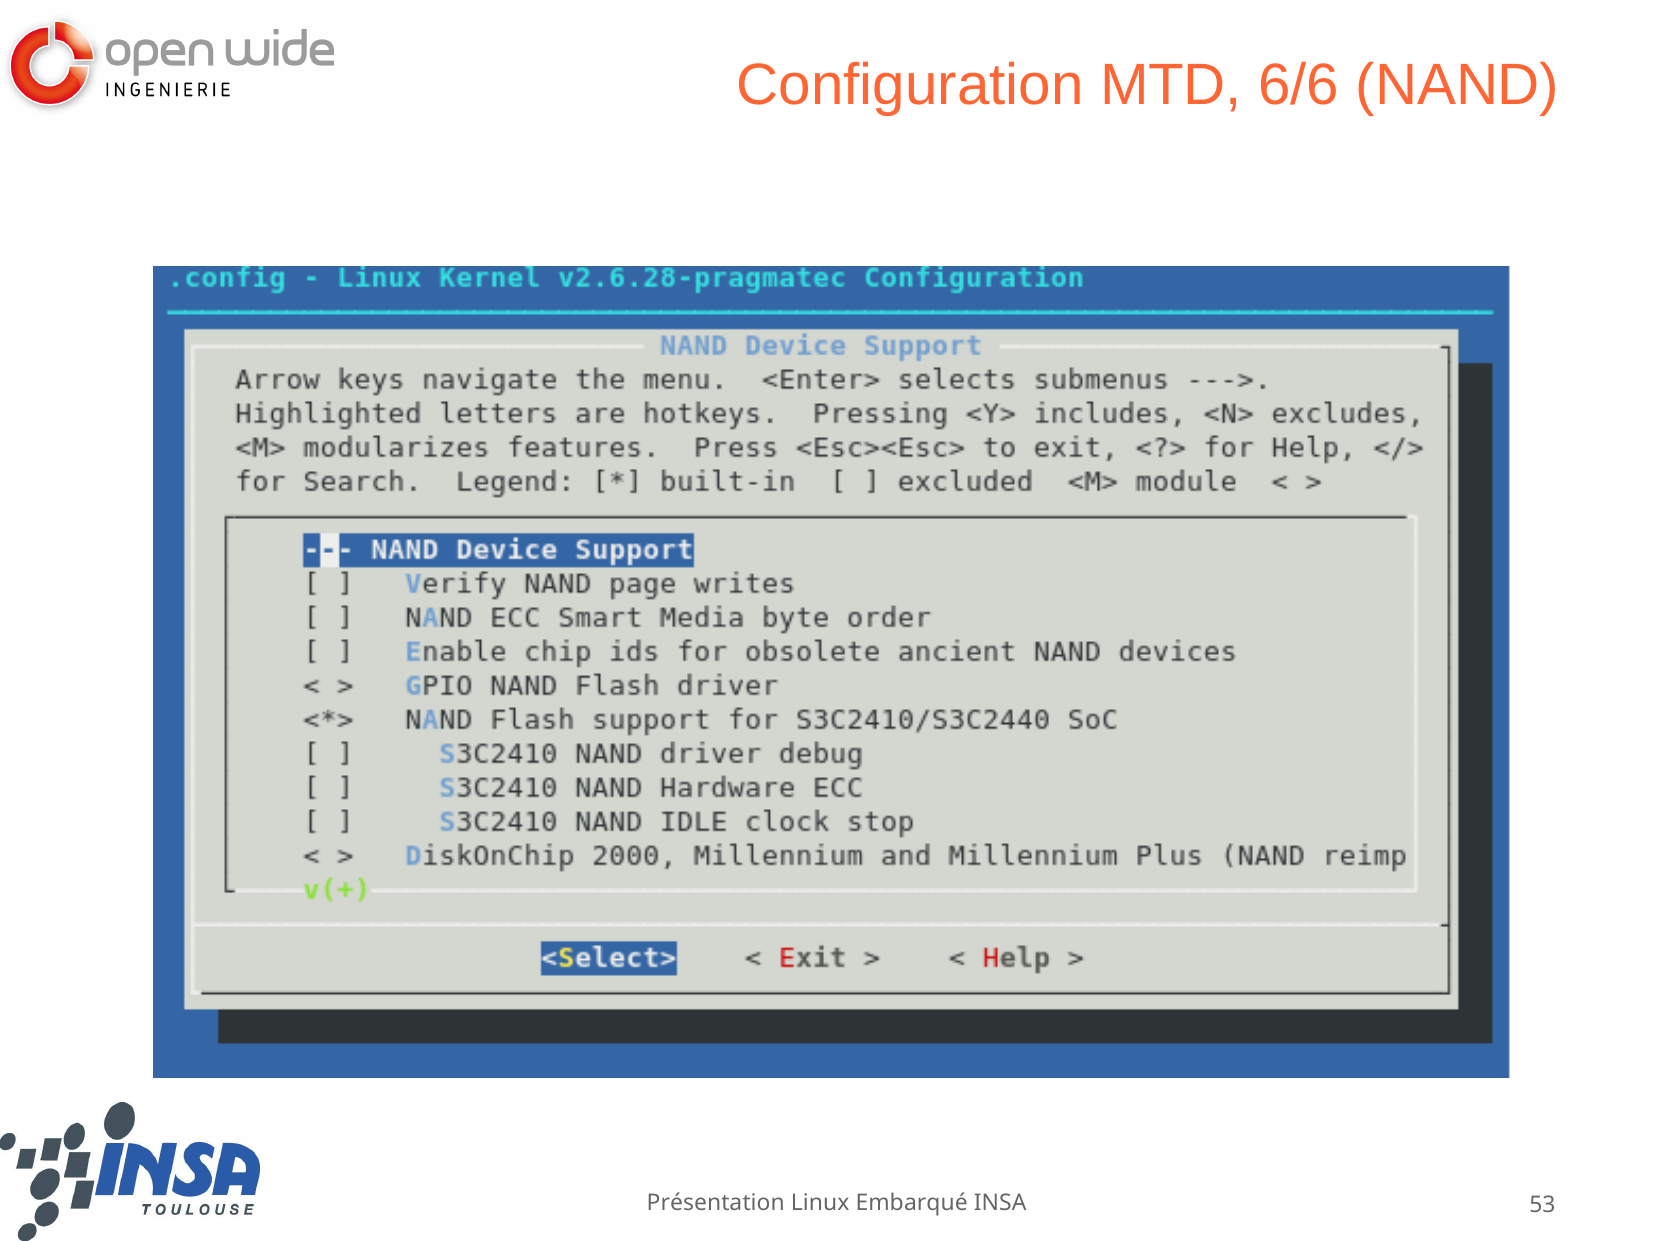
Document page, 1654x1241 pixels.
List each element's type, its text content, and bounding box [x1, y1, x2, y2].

picture [0, 0, 334, 119]
picture [0, 1102, 260, 1241]
title Configuration MTD, 6/6 (NAND) [602, 12, 1561, 157]
picture [153, 266, 1512, 1078]
